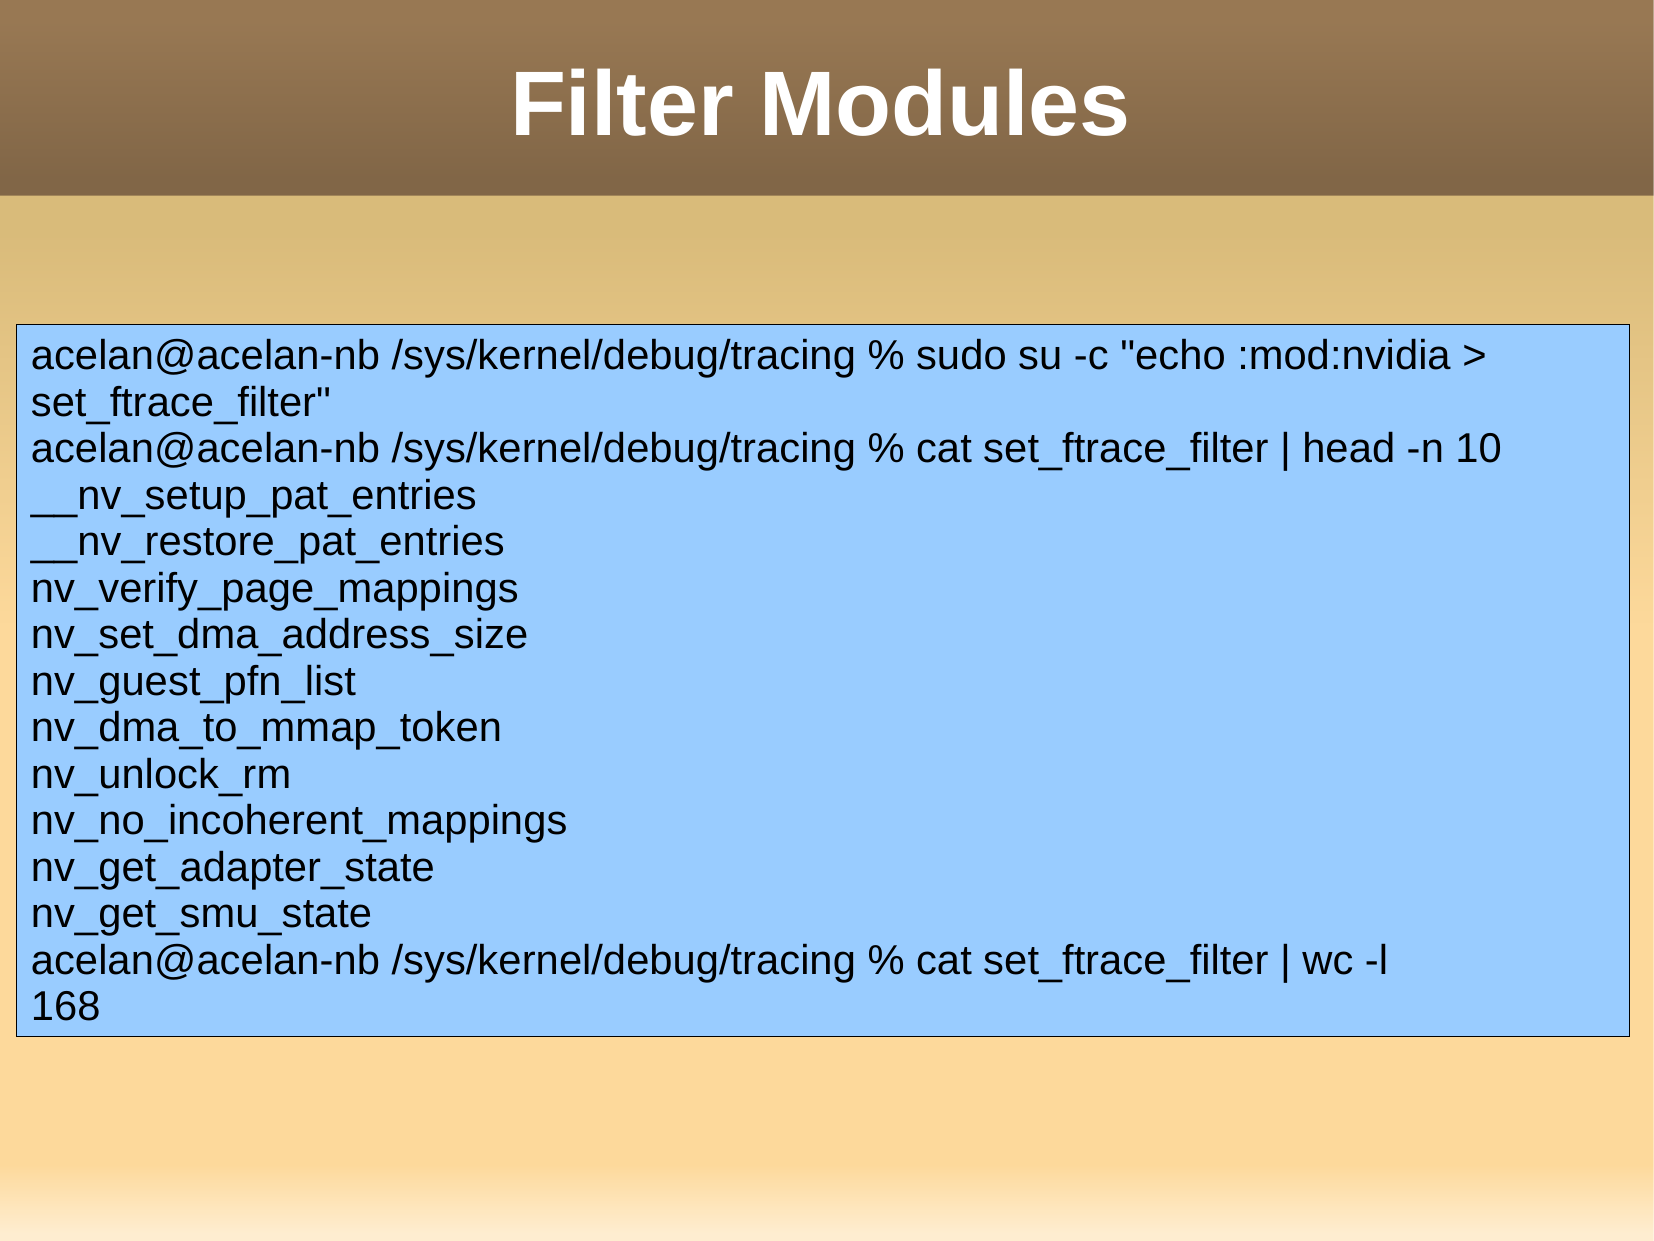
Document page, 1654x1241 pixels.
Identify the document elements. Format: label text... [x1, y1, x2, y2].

title Filter Modules [76, 7, 1565, 200]
text_box acelan@acelan-nb /sys/kernel/debug/tracing % sudo su -c "echo :mod:nvidia > set_ftrace_filter" acelan@acelan-nb /sys/kernel/debug/tracing % cat set_ftrace_filter | head -n 10 __nv_setup_pat_entries __nv_restore_pat_entries nv_verify_page_mappings nv_set_dma_address_size nv_guest_pfn_list nv_dma_to_mmap_token nv_unlock_rm nv_no_incoherent_mappings nv_get_adapter_state nv_get_smu_state acelan@acelan-nb /sys/kernel/debug/tracing % cat set_ftrace_filter | wc -l 168 [16, 324, 1630, 1037]
picture [0, 0, 1654, 1241]
